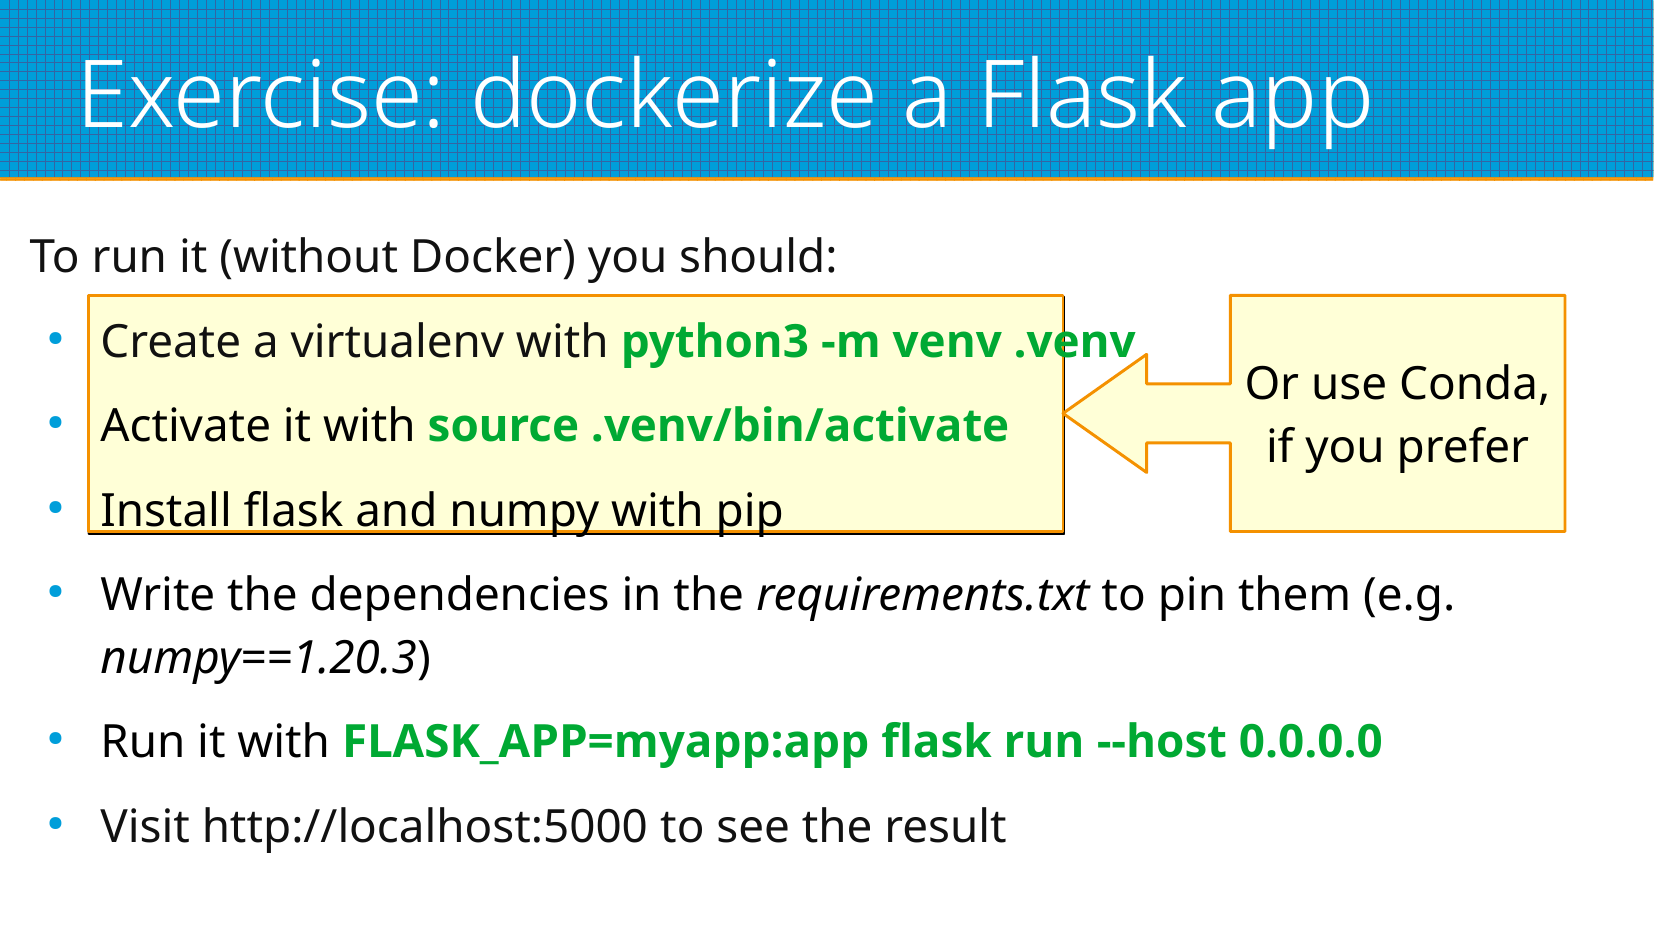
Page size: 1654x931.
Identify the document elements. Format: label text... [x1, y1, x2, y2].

list To run it (without Docker) you should: Create a virtualenv with python3 -m venv .venv Activate it with source .venv/bin/activate Install flask and numpy with pip Write the dependencies in the requirements.txt to pin them (e.g. numpy==1.20.3) Run it with FLASK_APP=myapp:app flask run --host 0.0.0.0 Visit http://localhost:5000 to see the result [29, 223, 1595, 886]
text_box Or use Conda, if you prefer [1062, 295, 1566, 532]
title Exercise: dockerize a Flask app [76, 0, 1565, 156]
